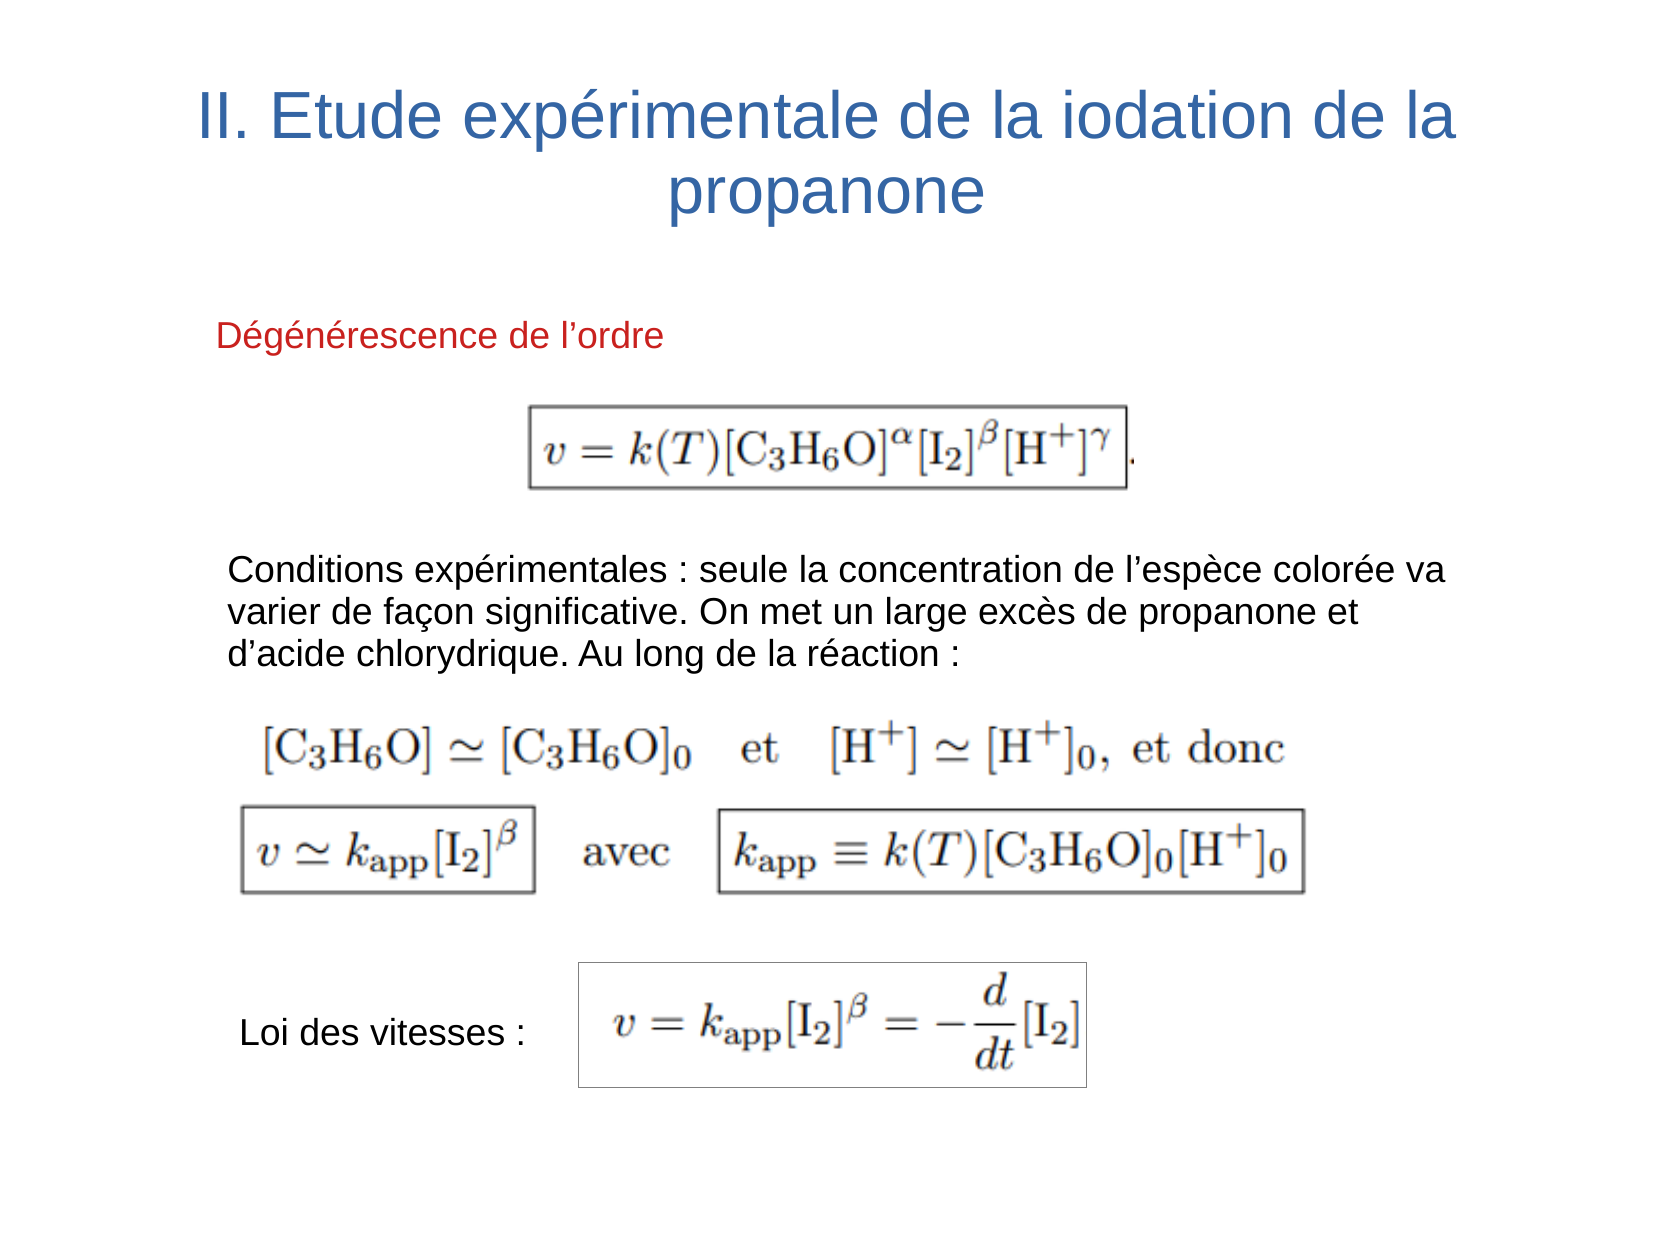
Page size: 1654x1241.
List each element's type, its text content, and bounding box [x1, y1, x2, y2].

title II. Etude expérimentale de la iodation de la propanone [82, 49, 1572, 257]
picture [518, 397, 1134, 497]
text_box Dégénérescence de l’ordre [200, 307, 827, 364]
picture [224, 706, 1323, 910]
picture [578, 962, 1087, 1088]
text_box Loi des vitesses : [224, 1003, 578, 1061]
text_box Conditions expérimentales : seule la concentration de l’espèce colorée va varier de façon significative. On met un large excès de propanone et d’acide chlorydrique. Au long de la réaction : [212, 541, 1501, 683]
